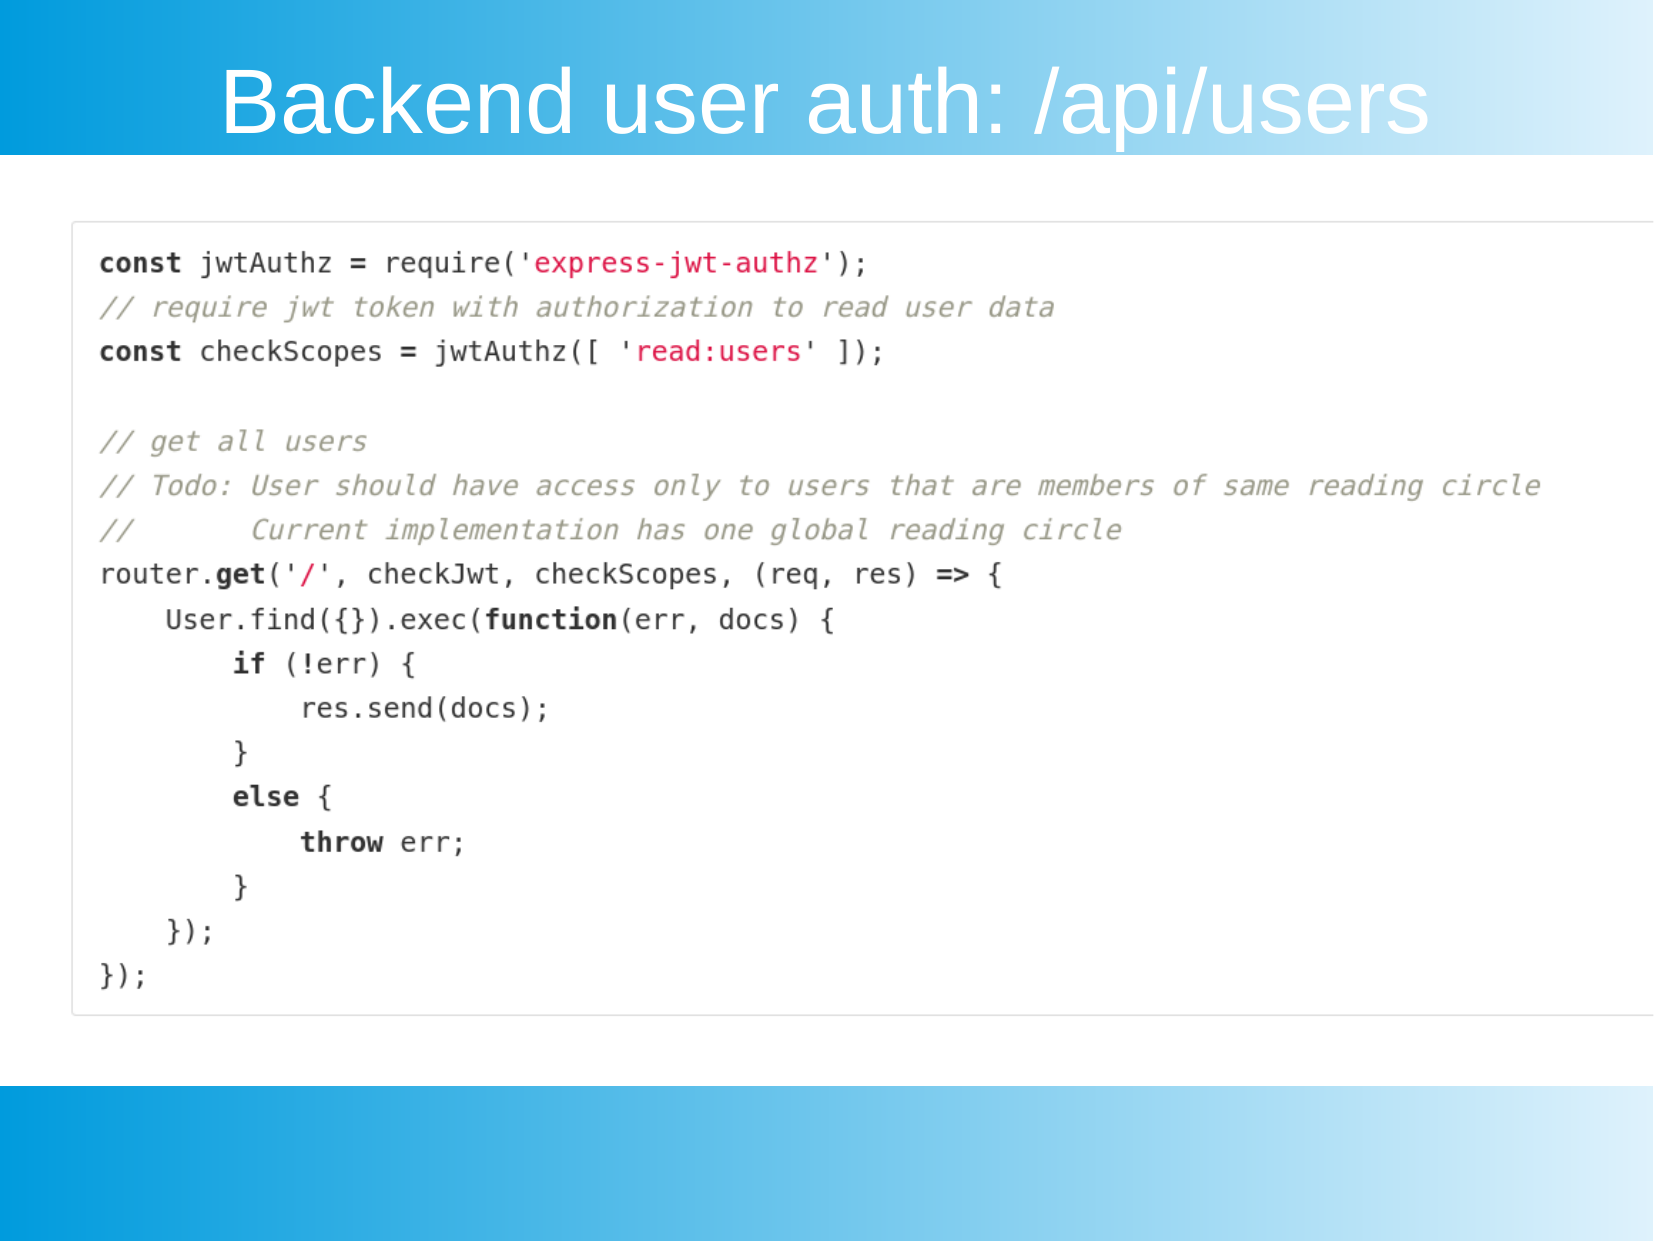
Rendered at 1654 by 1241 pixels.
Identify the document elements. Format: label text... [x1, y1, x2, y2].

title Backend user auth: /api/users [82, 49, 1571, 155]
picture [6, 217, 1654, 1029]
